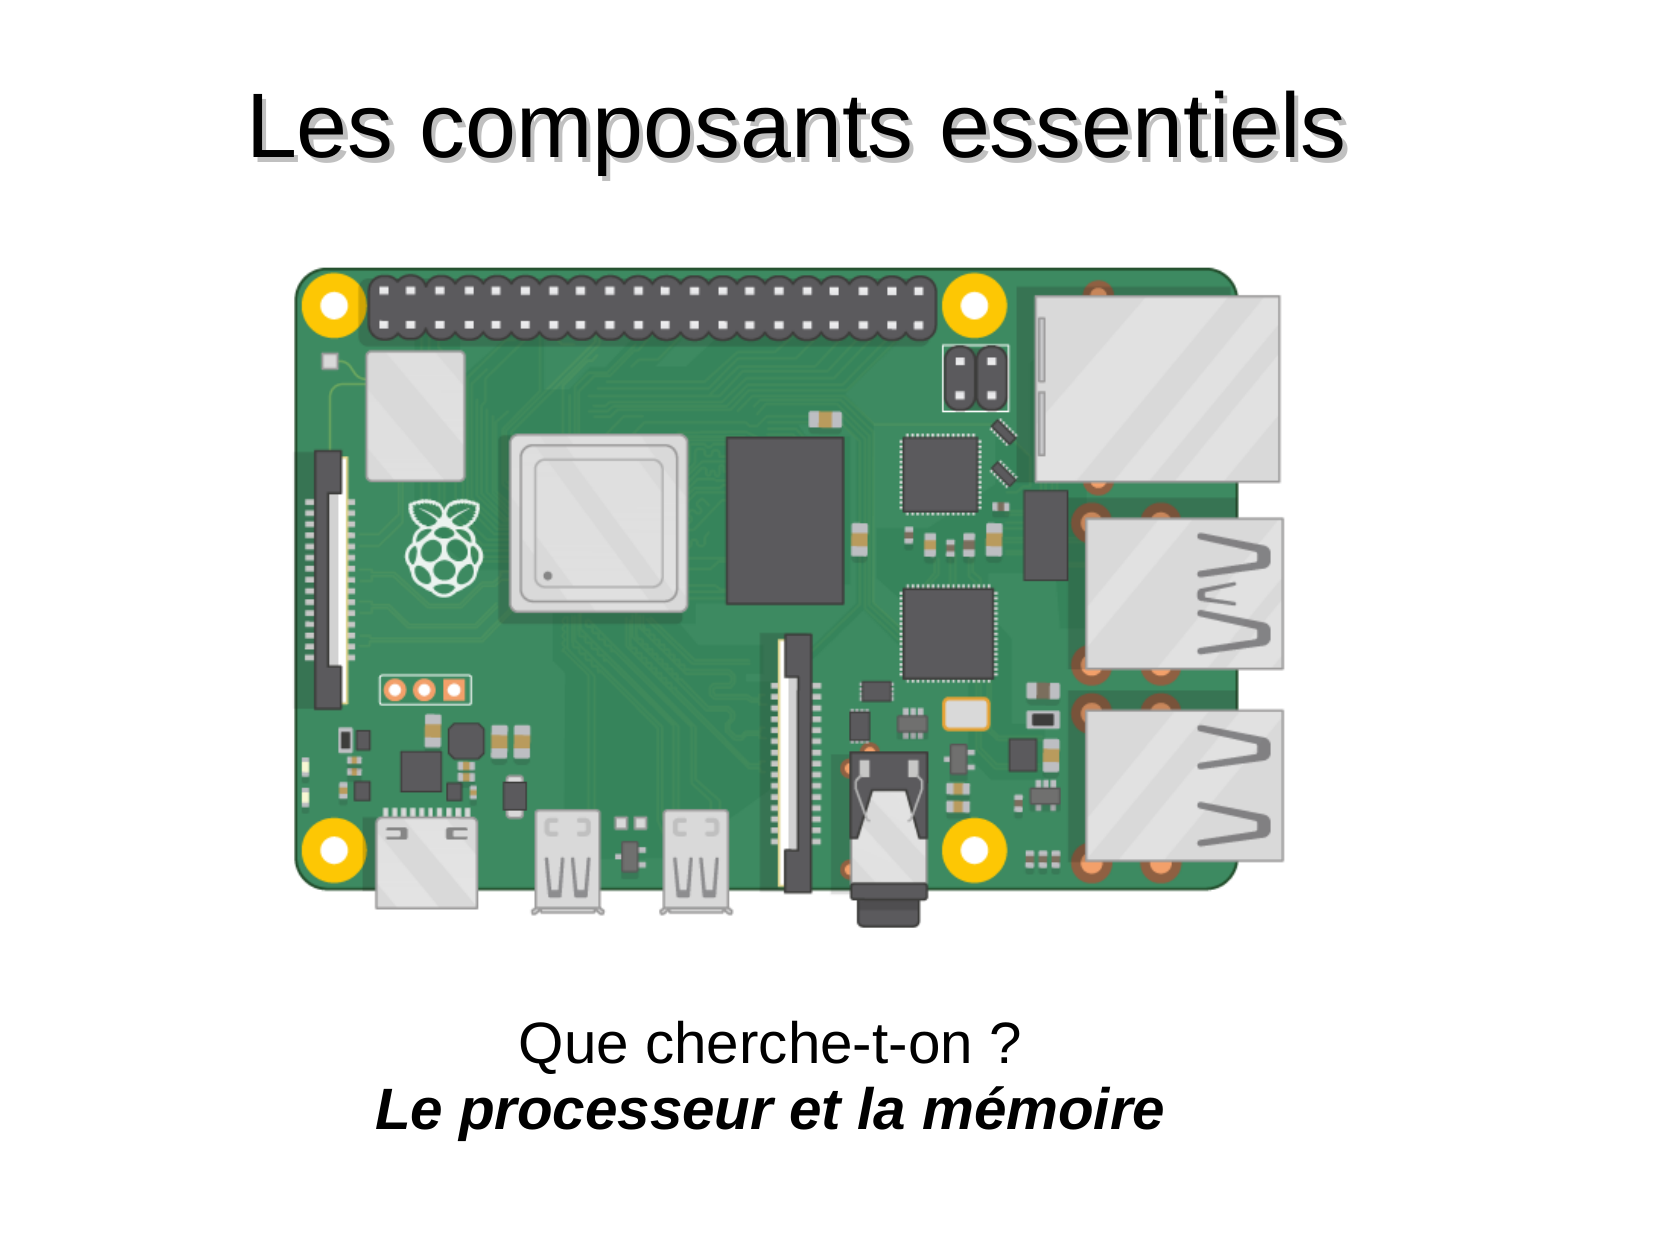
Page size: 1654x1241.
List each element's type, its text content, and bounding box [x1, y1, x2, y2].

picture [265, 281, 1329, 1004]
title Les composants essentiels [177, 0, 1418, 281]
text_box Que cherche-t-on ? Le processeur et la mémoire [324, 1003, 1241, 1241]
